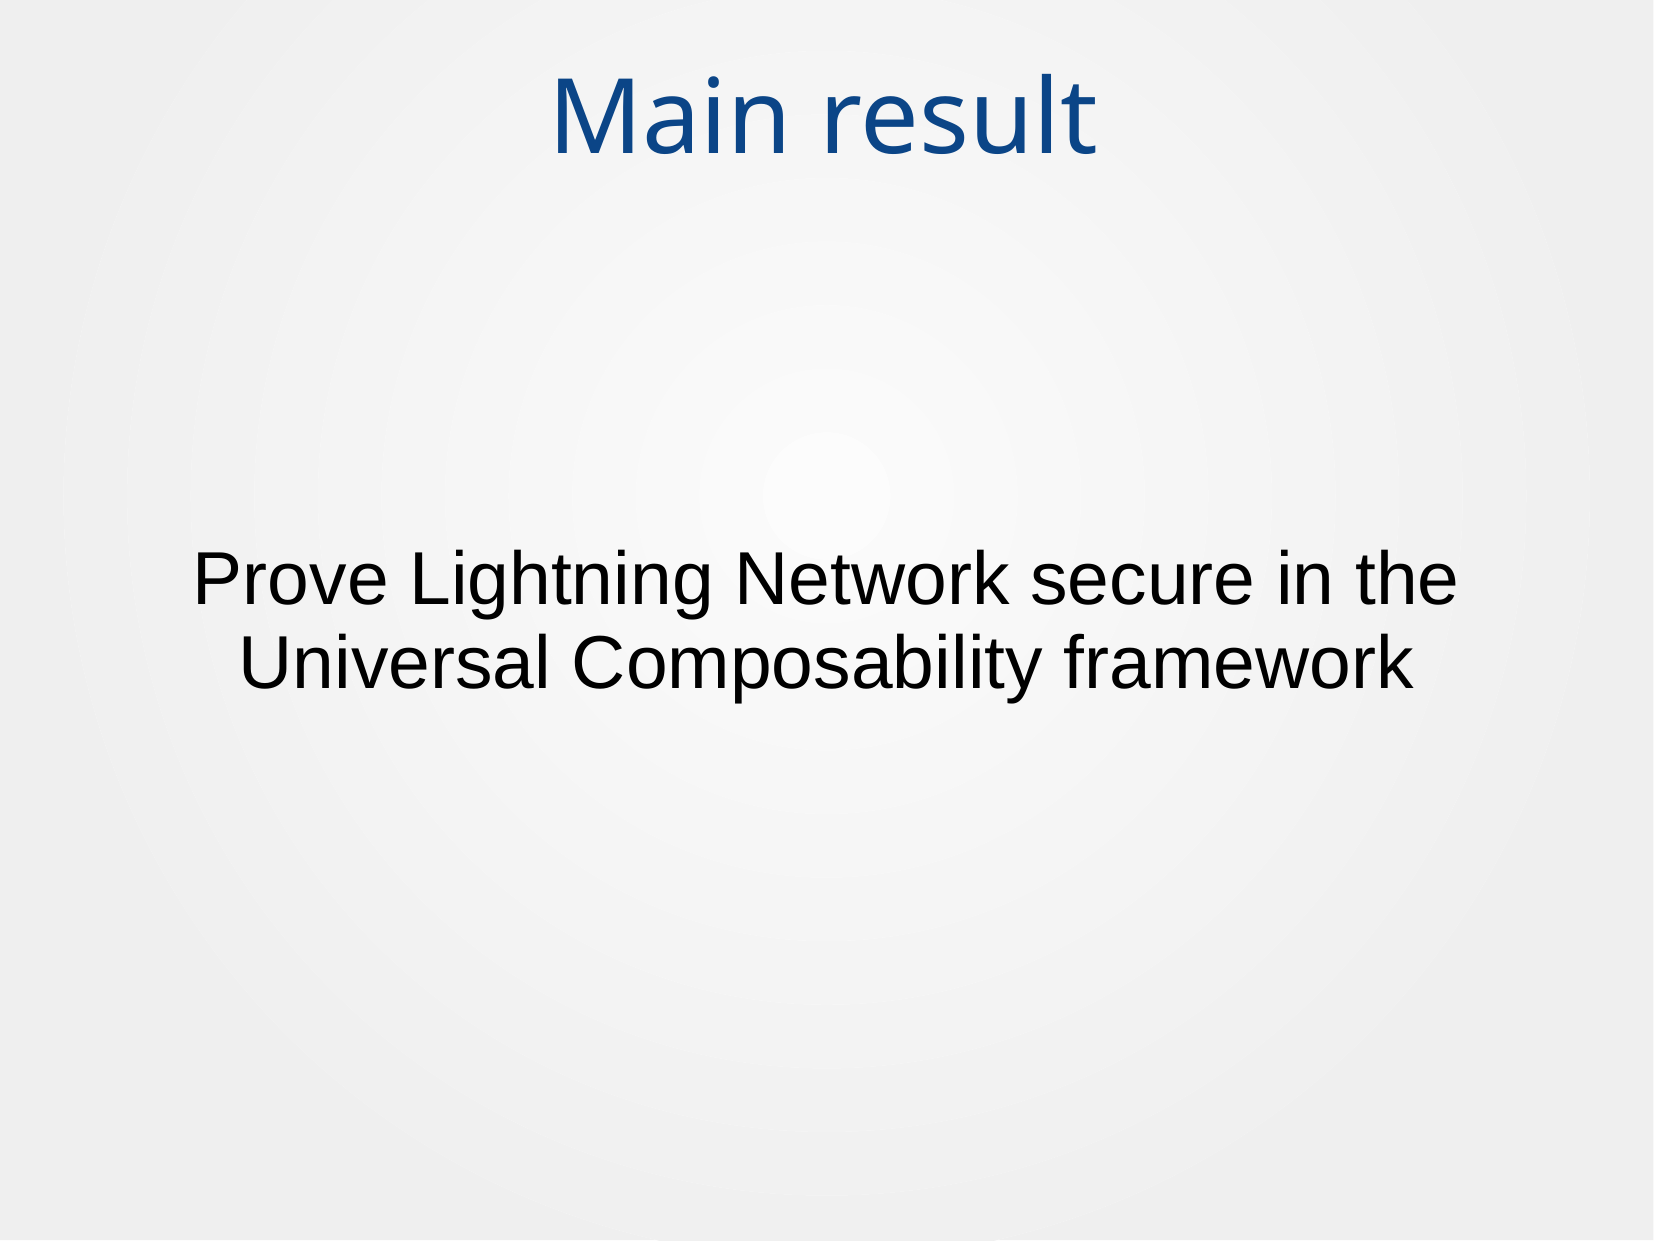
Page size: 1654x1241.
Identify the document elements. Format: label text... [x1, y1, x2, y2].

text_box Prove Lightning Network secure in the Universal Composability framework [160, 528, 1494, 712]
title Main result [548, 41, 1106, 184]
